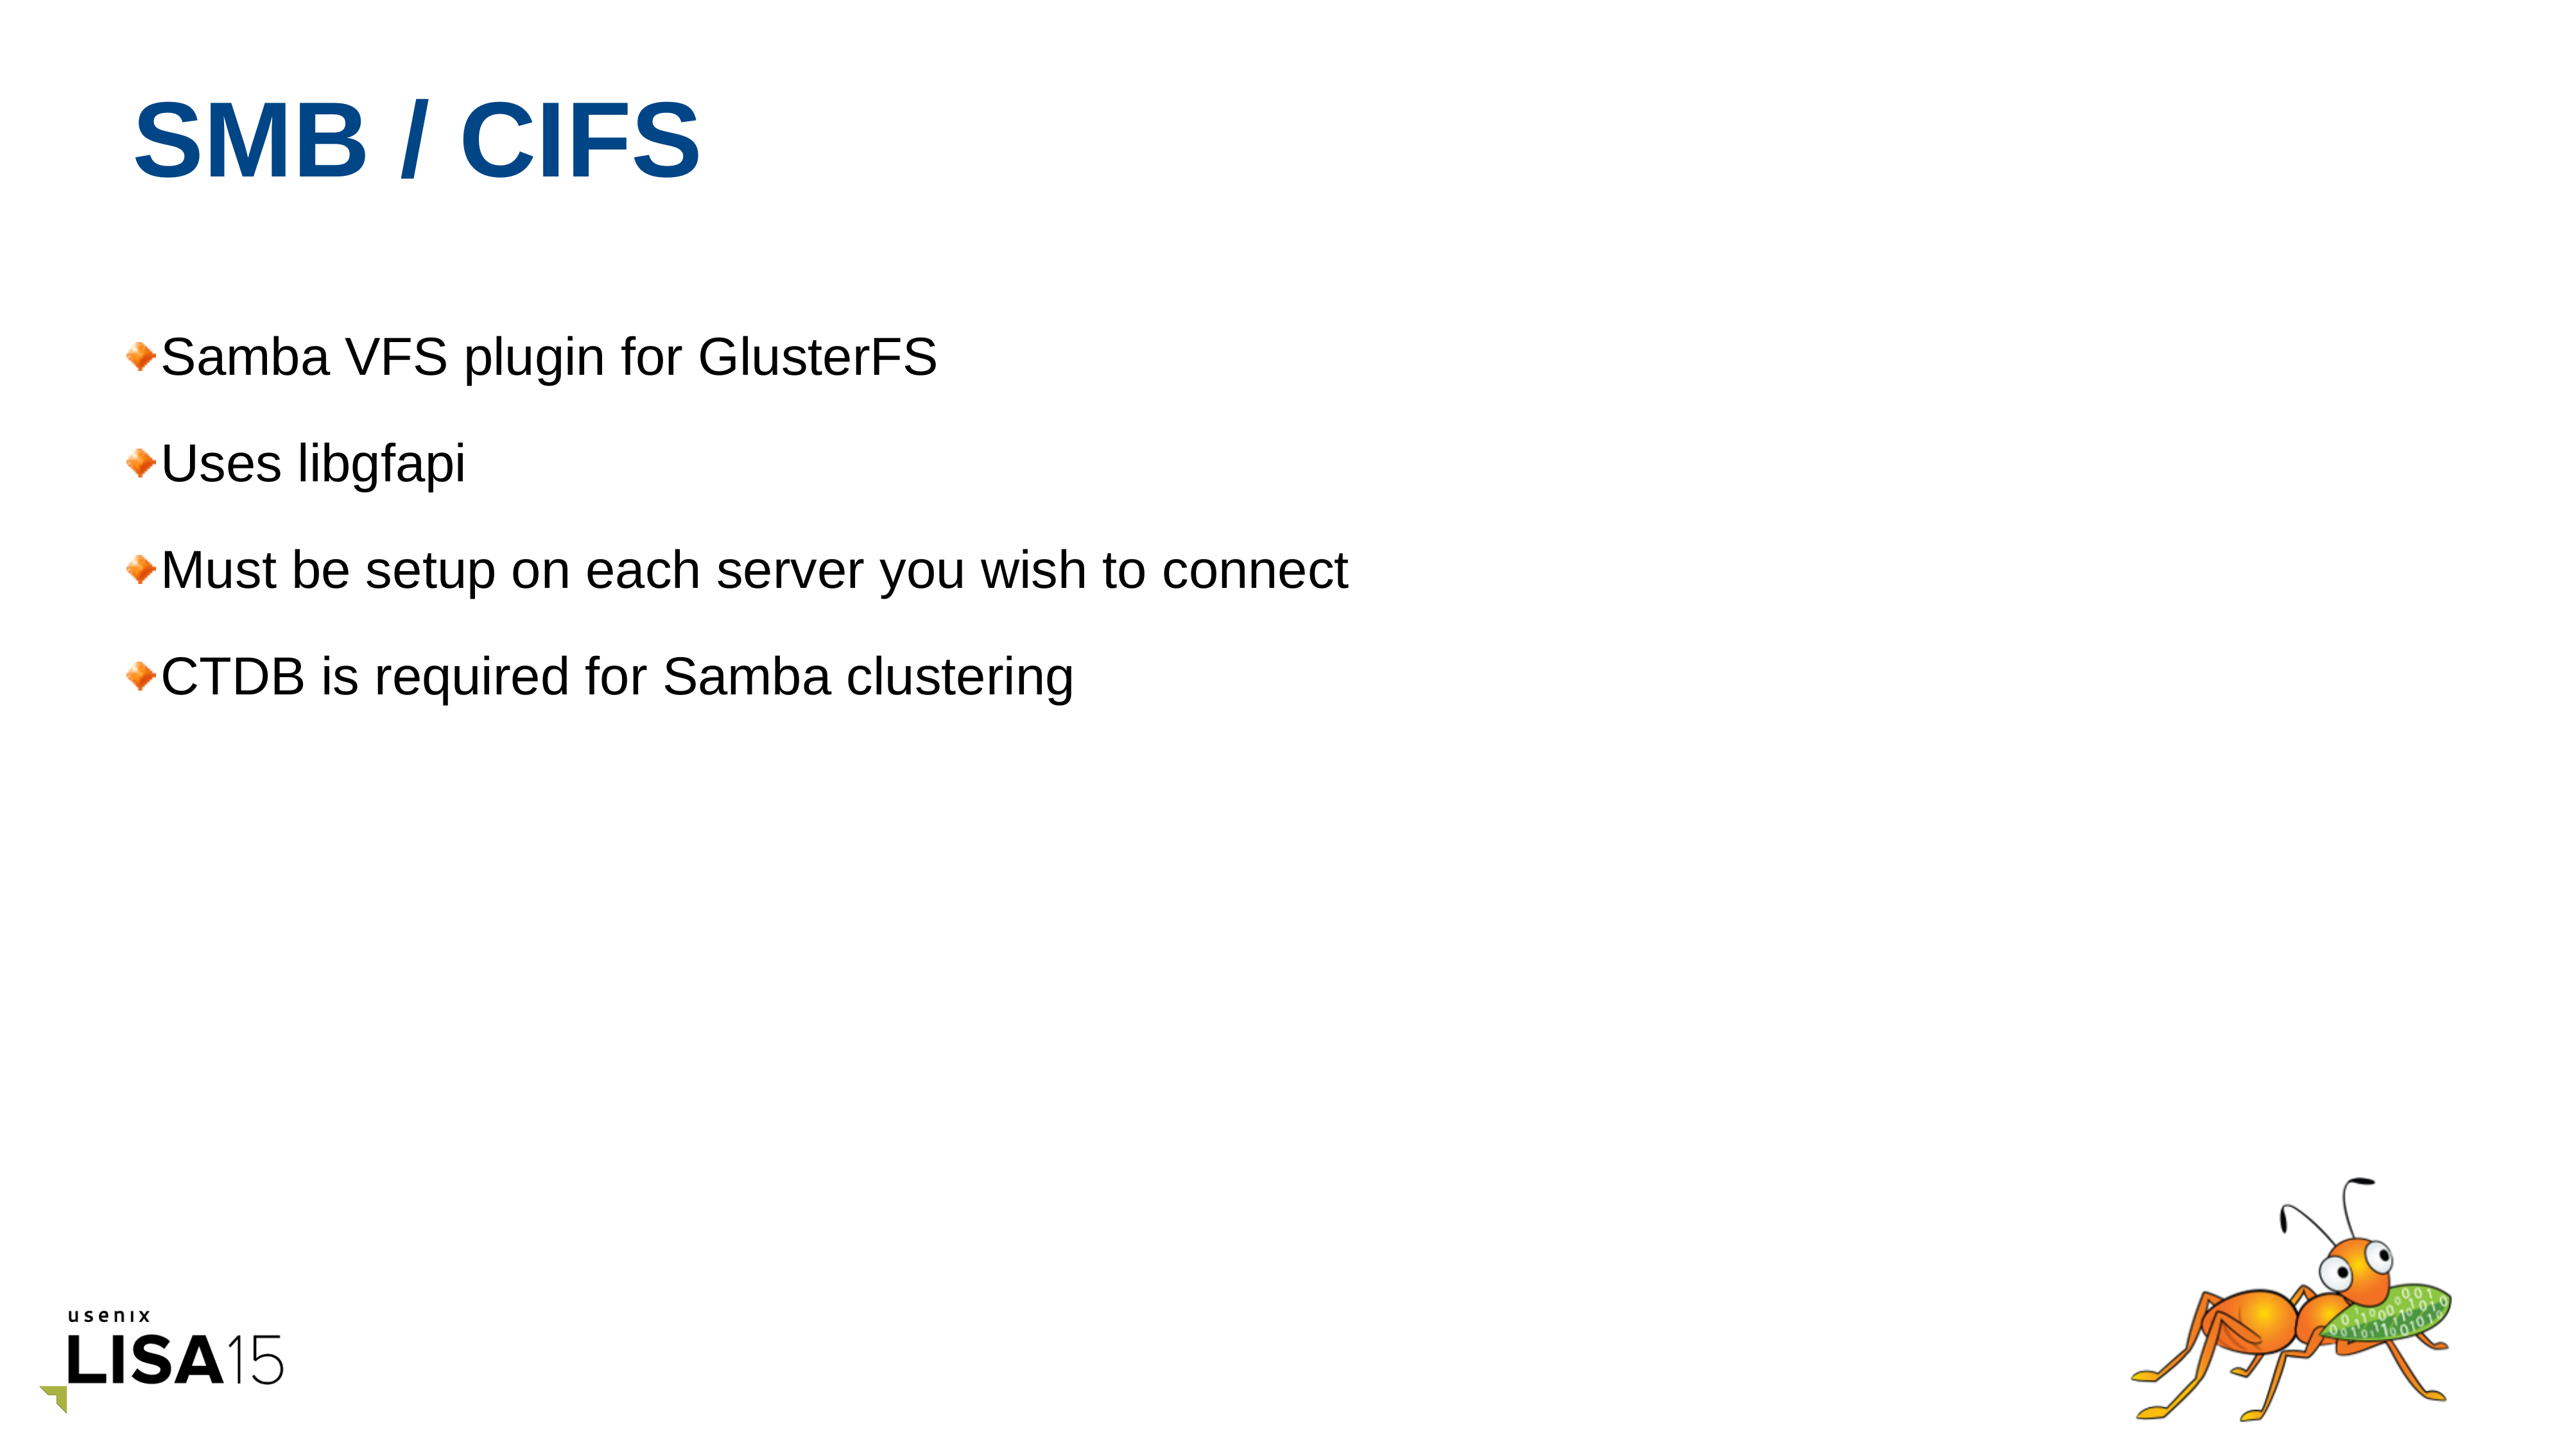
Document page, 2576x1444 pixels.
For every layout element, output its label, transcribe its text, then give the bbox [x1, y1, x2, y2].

title SMB / CIFS [132, 19, 2446, 261]
list Samba VFS plugin for GlusterFS Uses libgfapi Must be setup on each server you wish to connect CTDB is required for Samba clustering [116, 318, 2427, 1271]
picture [2127, 1175, 2456, 1425]
picture [19, 1289, 299, 1427]
